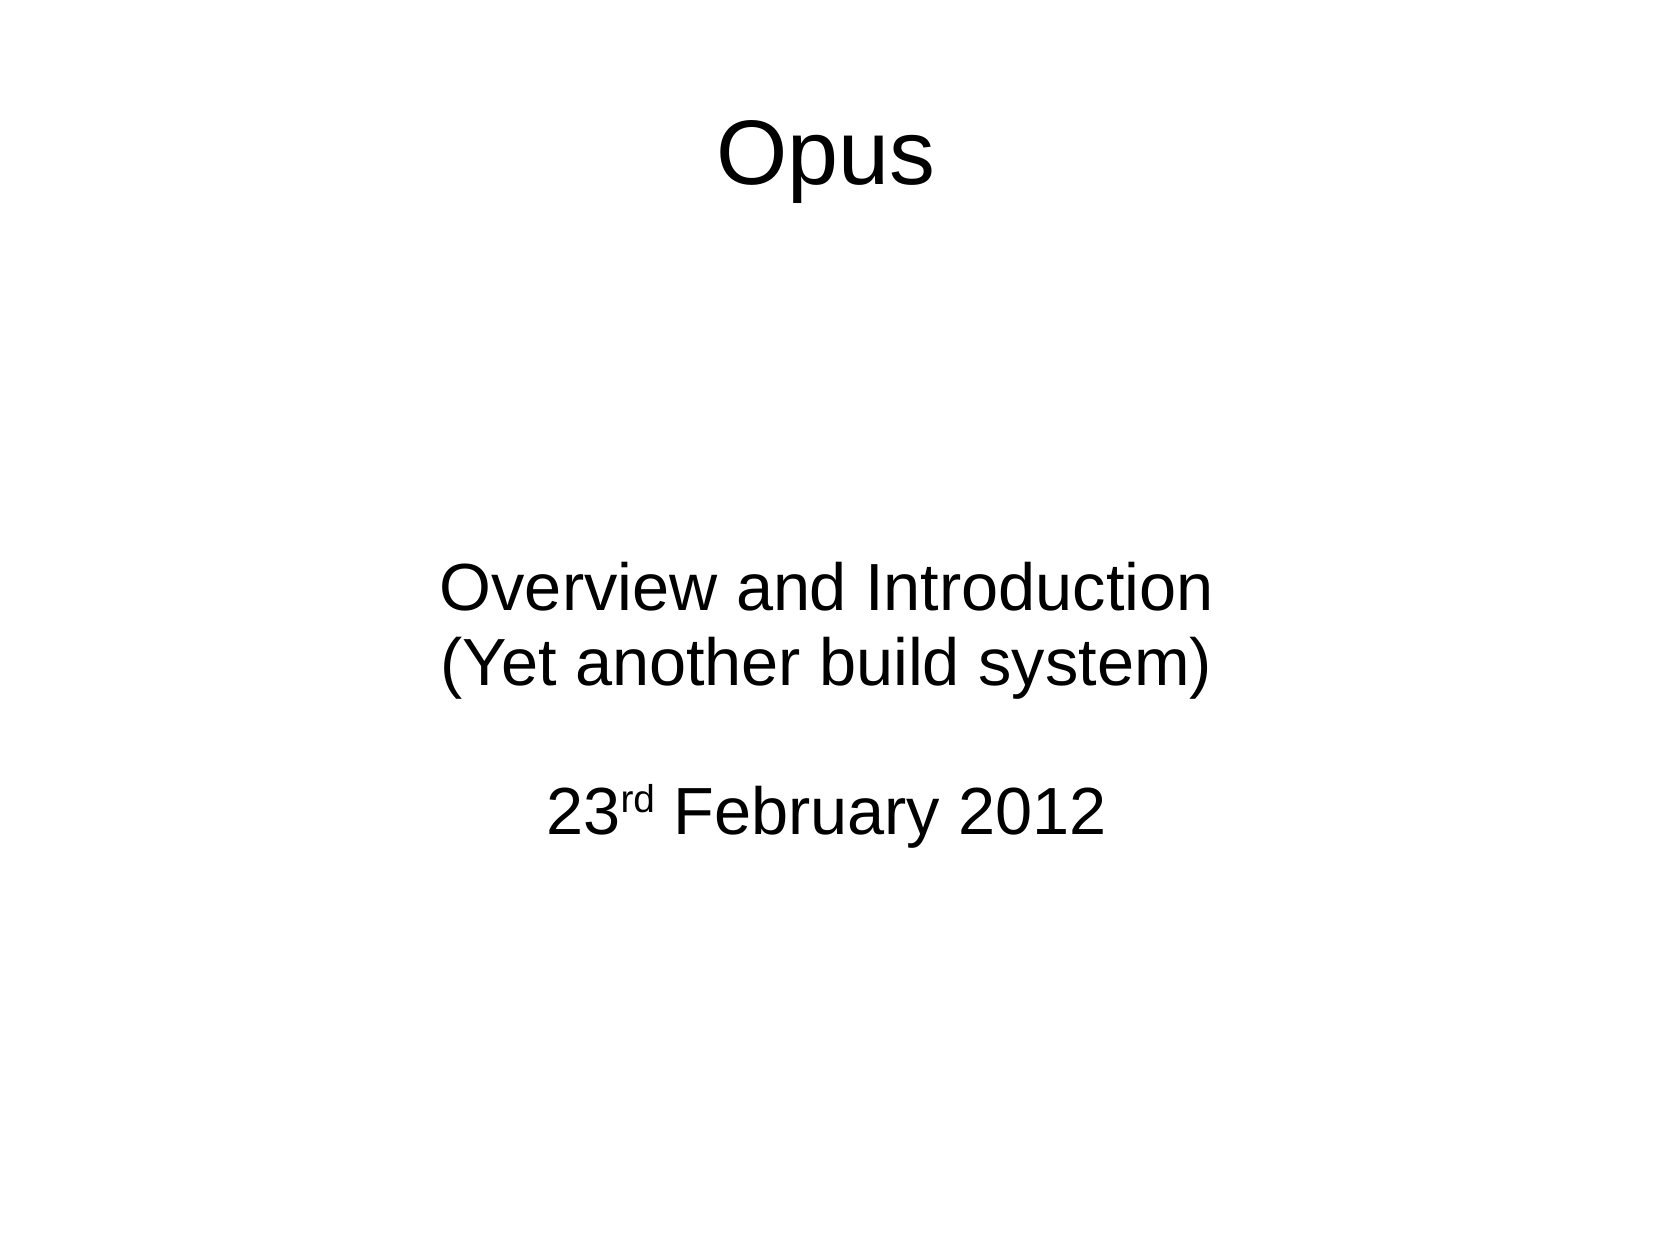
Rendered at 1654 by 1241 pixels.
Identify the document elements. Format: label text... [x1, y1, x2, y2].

title Opus [82, 49, 1571, 257]
subtitle Overview and Introduction (Yet another build system) 23rd February 2012 [82, 290, 1571, 1109]
